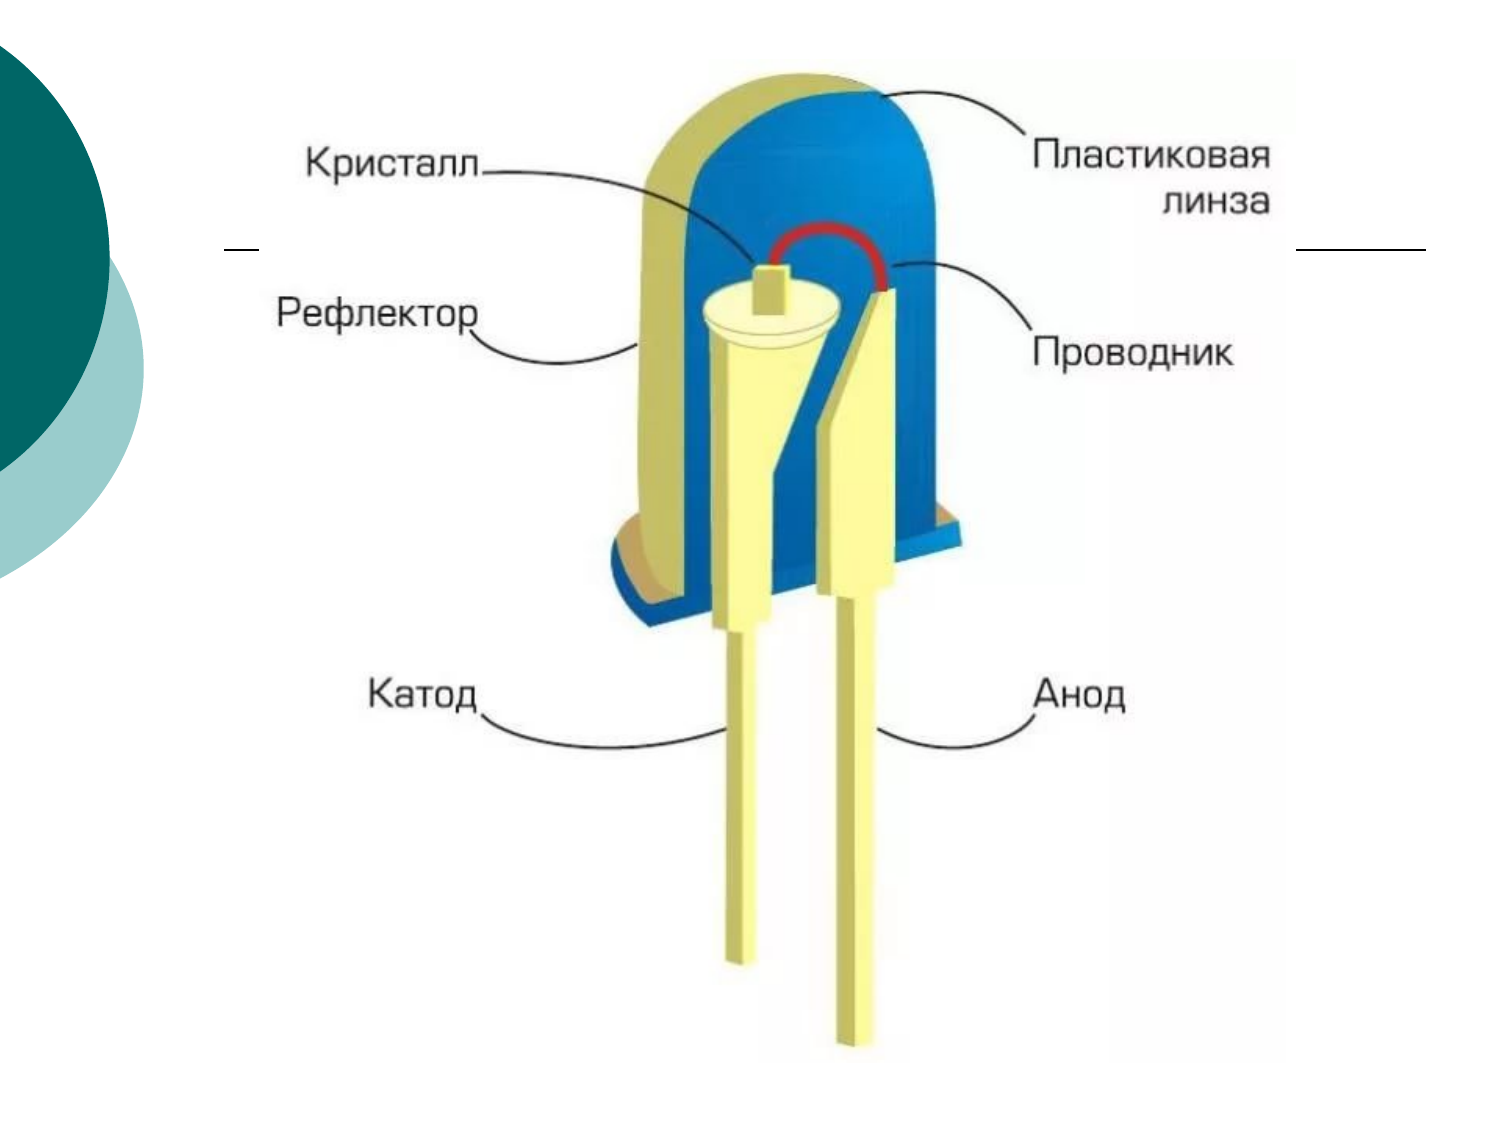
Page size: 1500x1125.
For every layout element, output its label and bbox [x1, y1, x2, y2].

picture [259, 59, 1296, 1063]
